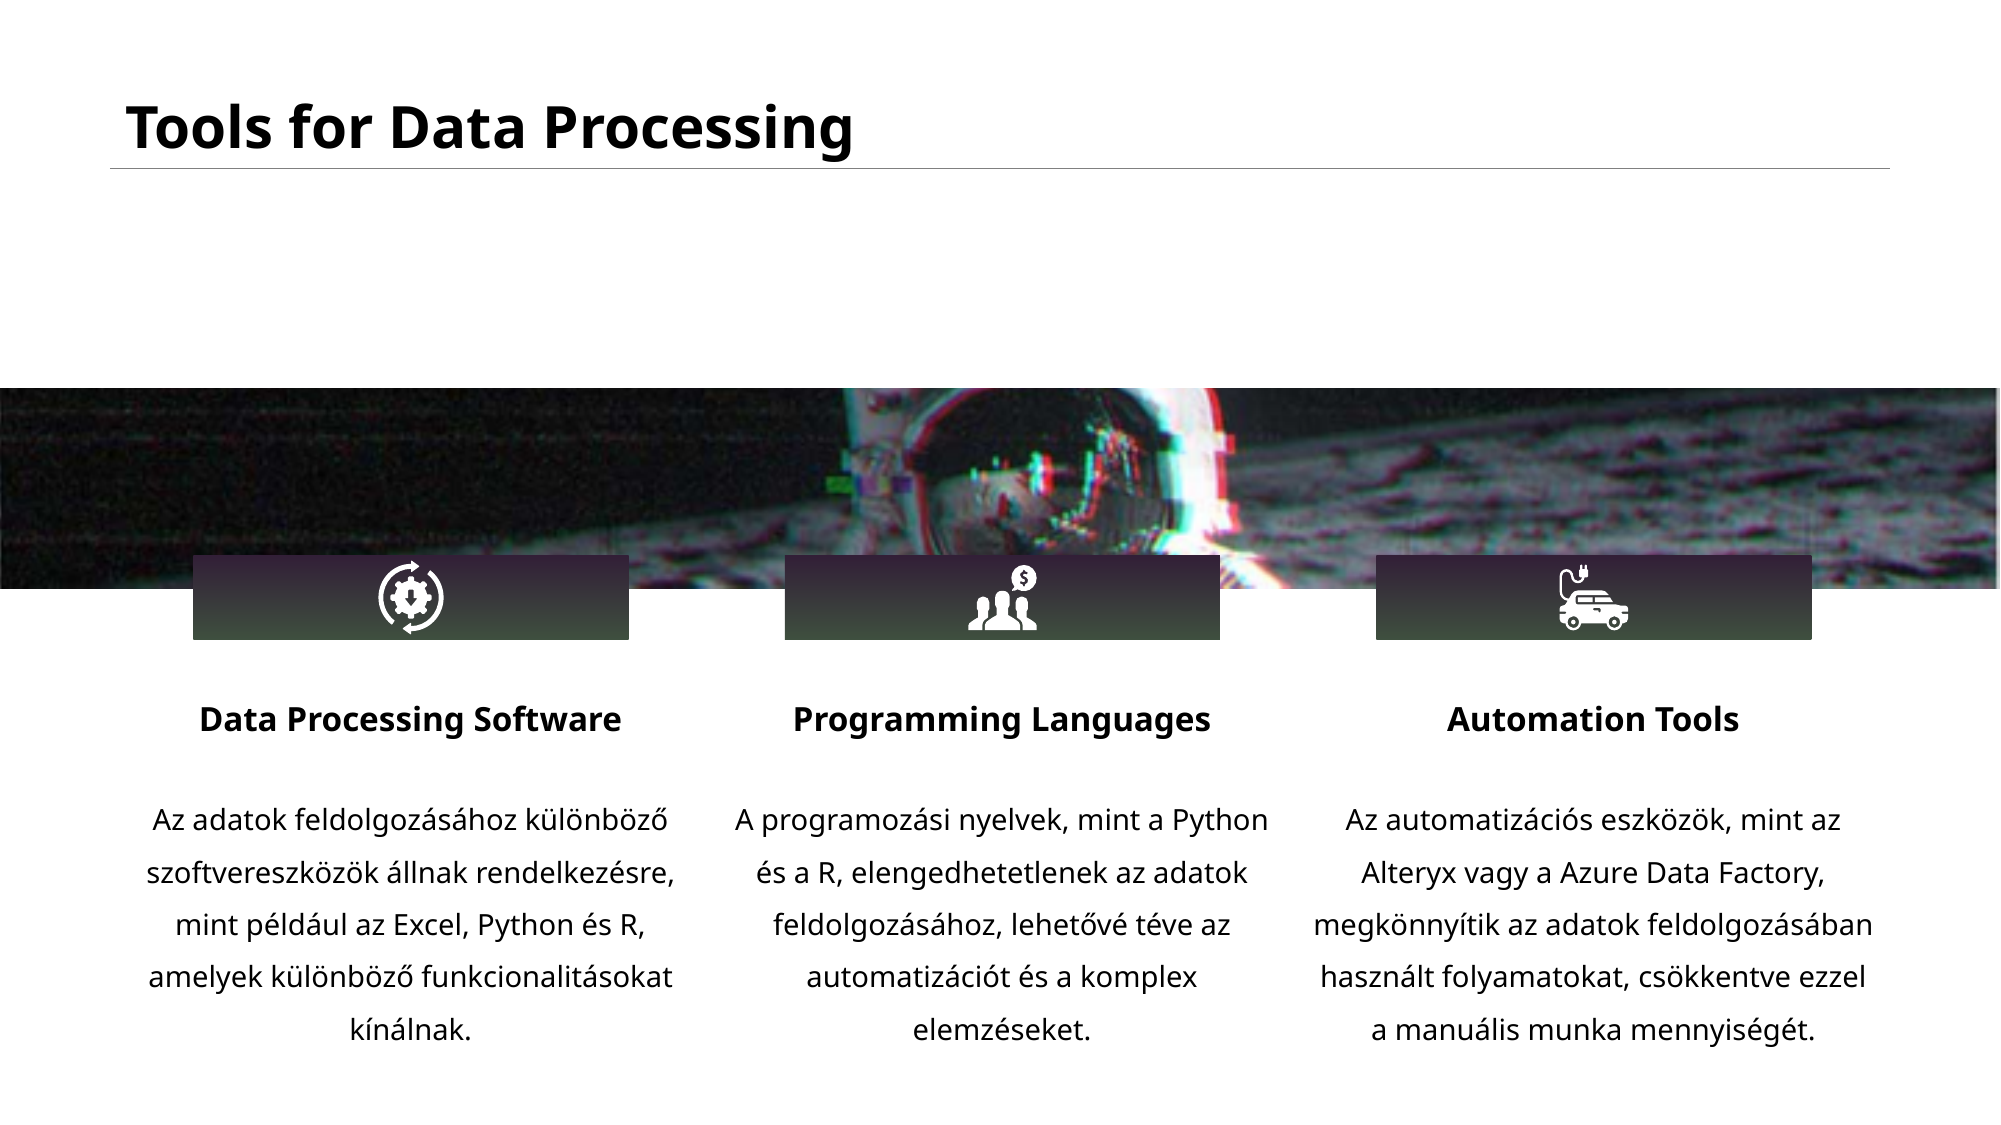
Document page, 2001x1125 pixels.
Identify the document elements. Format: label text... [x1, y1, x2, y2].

text_box A programozási nyelvek, mint a Python és a R, elengedhetetlenek az adatok feldolgozásához, lehetővé téve az automatizációt és a komplex elemzéseket. [706, 776, 1298, 1054]
text_box Az adatok feldolgozásához különböző szoftvereszközök állnak rendelkezésre, mint például az Excel, Python és R, amelyek különböző funkcionalitásokat kínálnak. [115, 776, 706, 1054]
title Tools for Data Processing [109, 0, 1890, 169]
text_box [0, 388, 2000, 640]
text_box Data Processing Software [115, 690, 706, 746]
text_box Az automatizációs eszközök, mint az Alteryx vagy a Azure Data Factory, megkönnyítik az adatok feldolgozásában használt folyamatokat, csökkentve ezzel a manuális munka mennyiségét. [1298, 776, 1890, 1054]
text_box Programming Languages [706, 690, 1298, 746]
text_box Automation Tools [1298, 690, 1890, 746]
